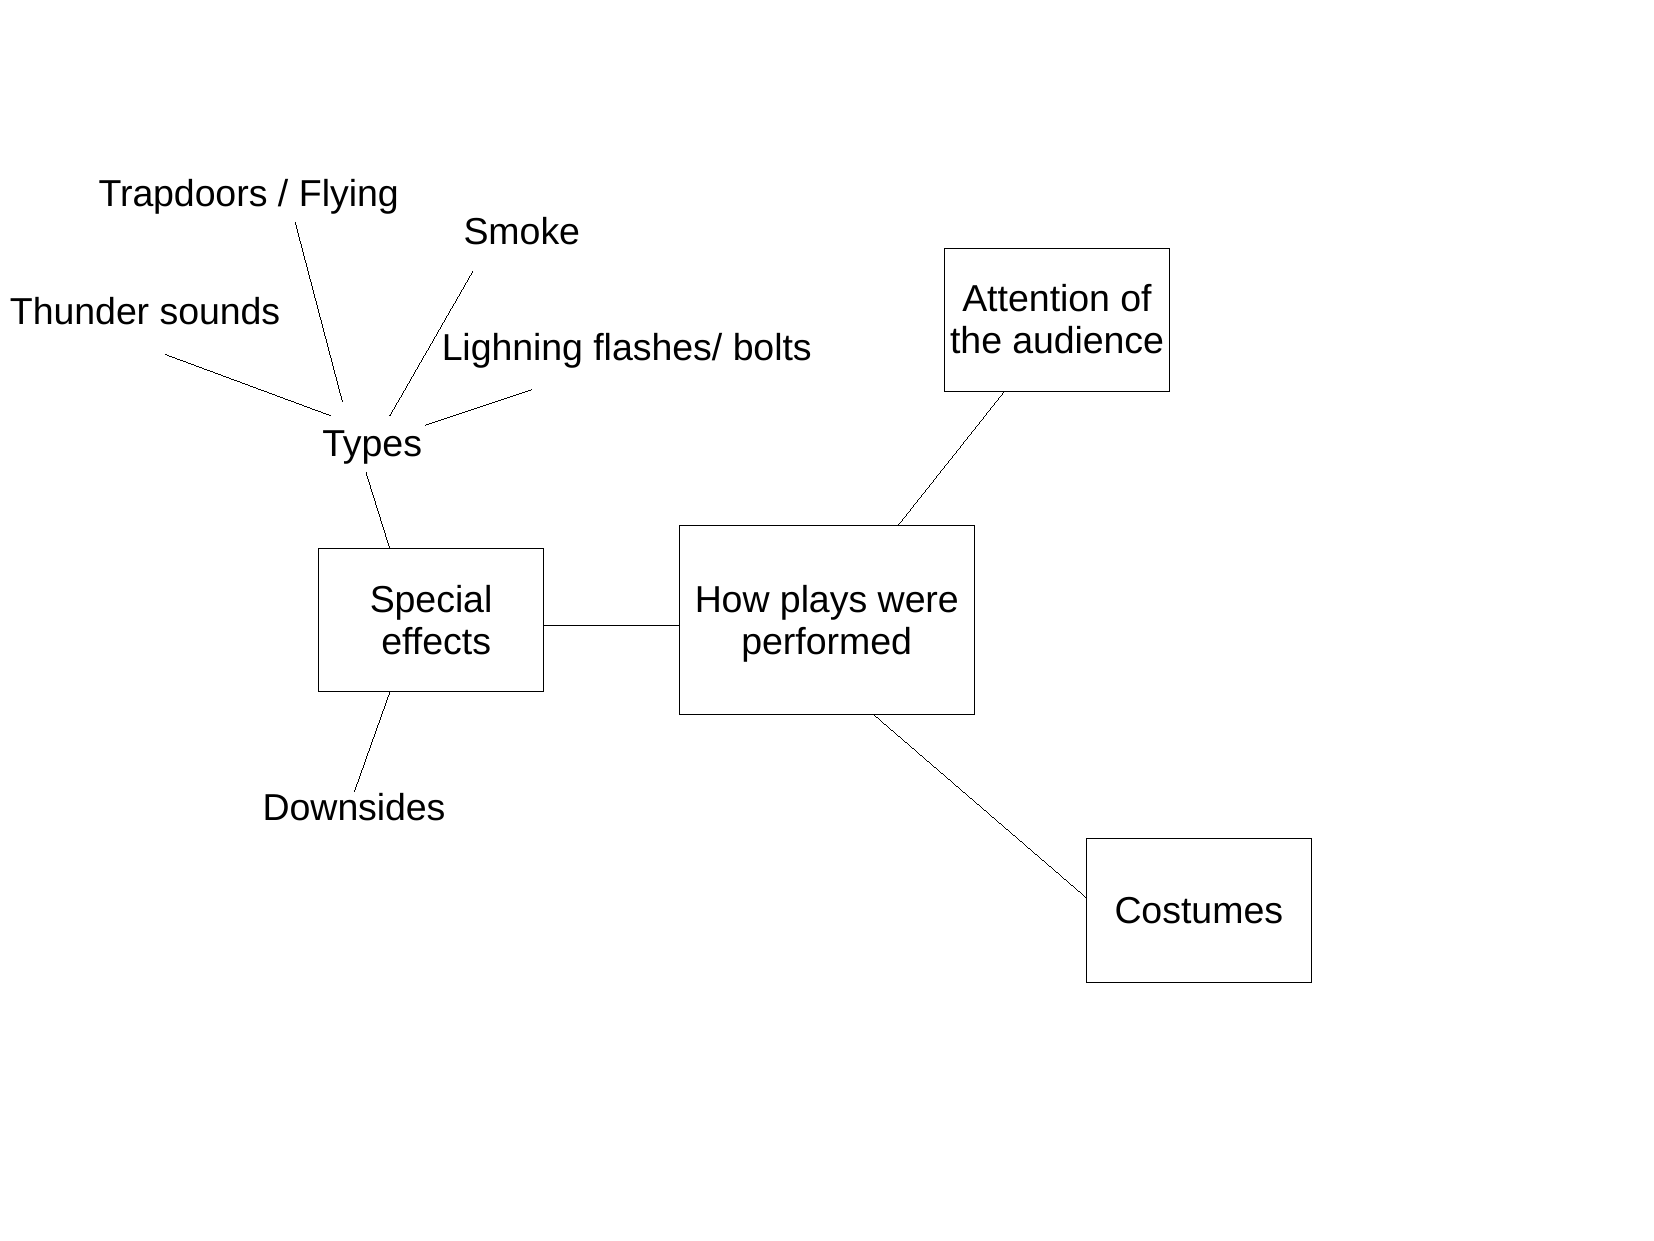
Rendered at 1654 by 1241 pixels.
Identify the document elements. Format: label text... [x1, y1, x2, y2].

text_box Downsides [248, 779, 460, 837]
text_box How plays were performed [679, 525, 975, 715]
text_box Attention of the audience [944, 248, 1170, 392]
text_box Trapdoors / Flying [83, 165, 414, 223]
text_box Types [307, 415, 438, 473]
text_box Smoke [448, 202, 595, 260]
text_box Costumes [1086, 838, 1312, 983]
text_box Lighning flashes/ bolts [427, 318, 827, 376]
text_box Thunder sounds [0, 283, 296, 341]
text_box Special effects [318, 548, 544, 692]
